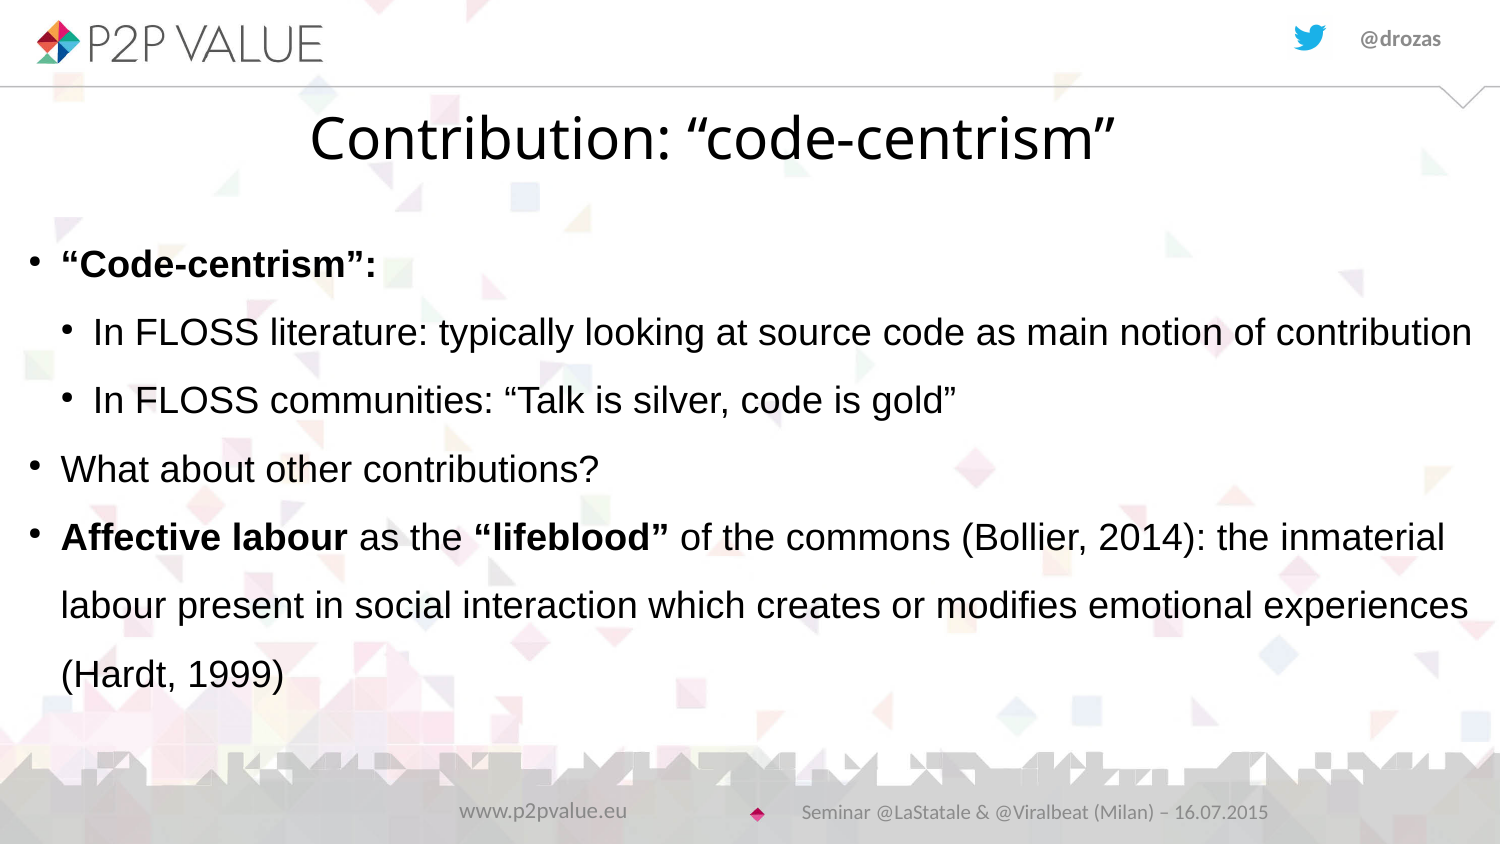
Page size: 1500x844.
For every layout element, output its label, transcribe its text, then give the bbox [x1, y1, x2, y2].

title Contribution: “code-centrism” [60, 92, 1366, 181]
picture [0, 0, 1500, 844]
text_box @drozas [1333, 15, 1455, 60]
text_box www.p2pvalue.eu [453, 789, 672, 829]
text_box Seminar @LaStatale & @Viralbeat (Milan) – 16.07.2015 [788, 788, 1481, 834]
subtitle “Code-centrism”: In FLOSS literature: typically looking at source code as main notion of contribution In FLOSS communities: “Talk is silver, code is gold” What about other contributions? Affective labour as the “lifeblood” of the commons (Bollier, 2014): the inmaterial labour present in social interaction which creates or modifies emotional experiences (Hardt, 1999) [15, 210, 1496, 766]
